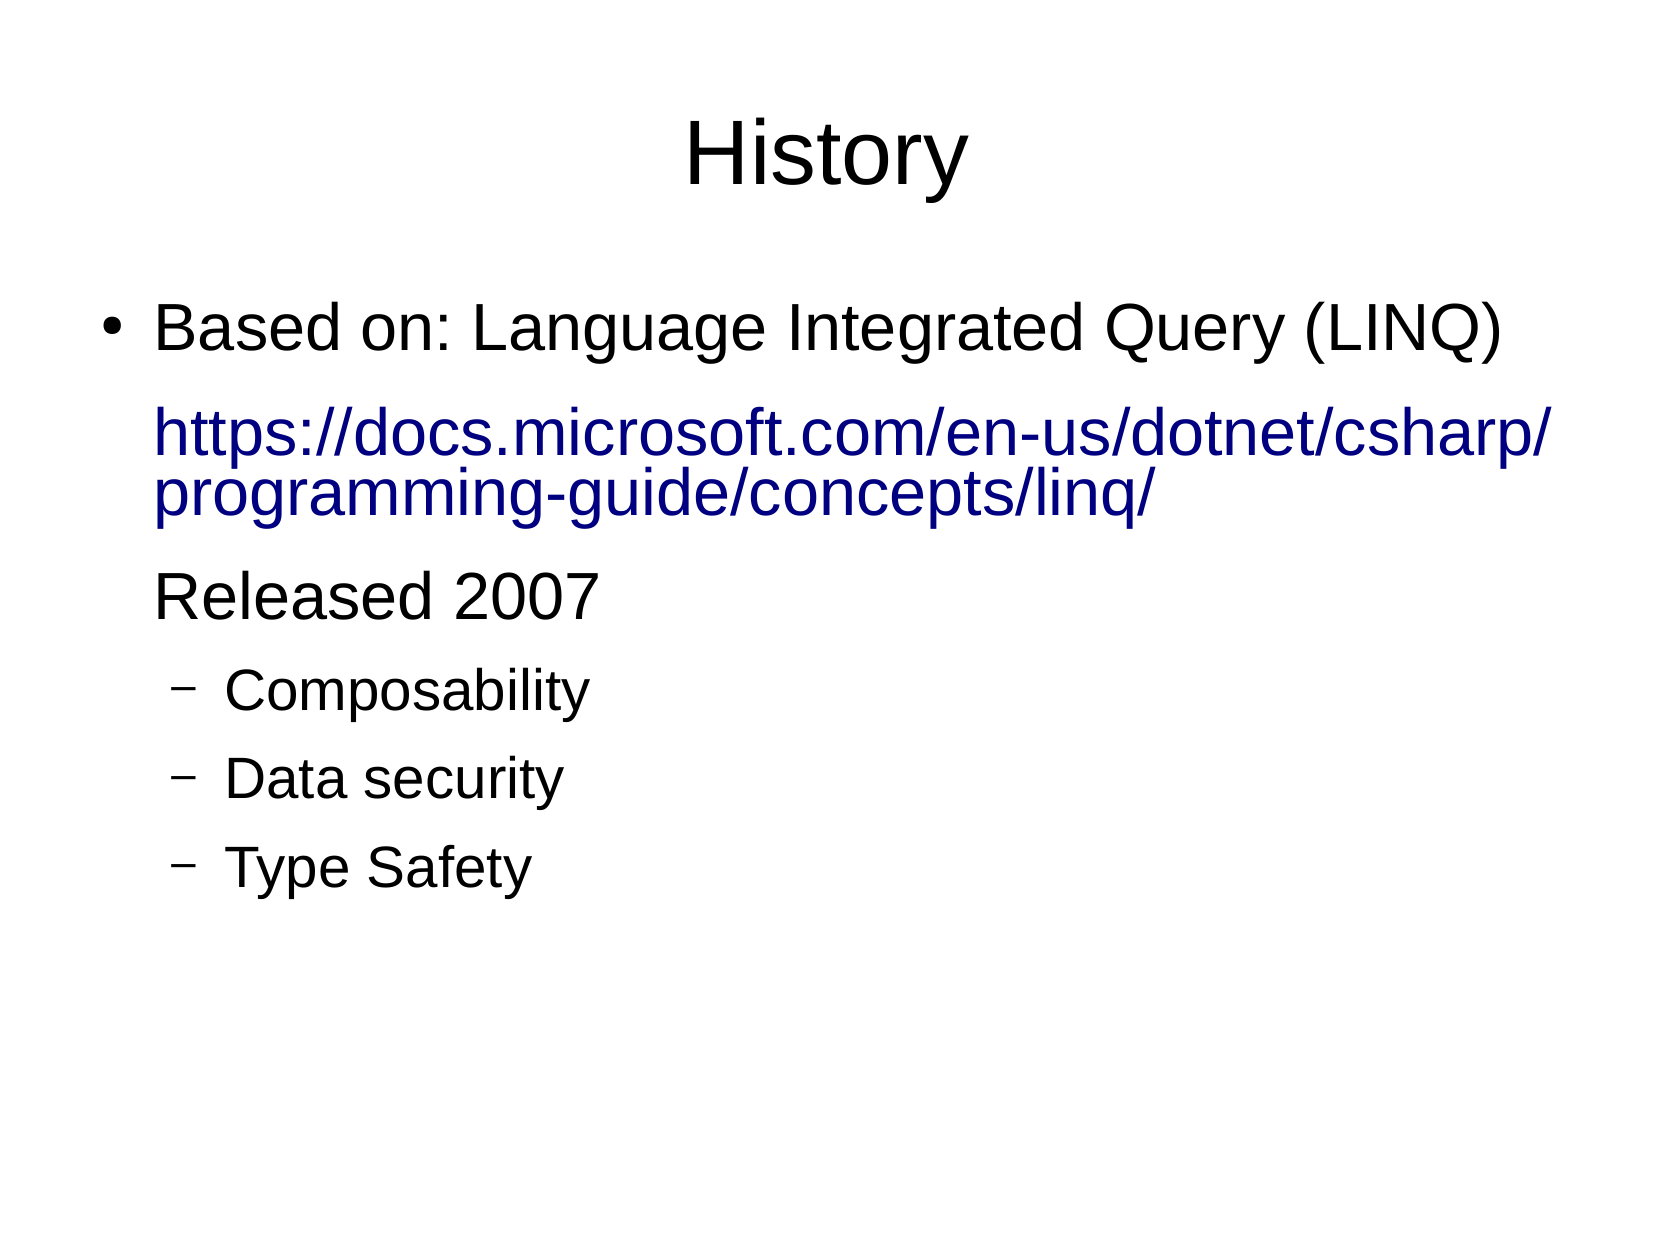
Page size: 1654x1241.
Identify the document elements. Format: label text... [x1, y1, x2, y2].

title History [82, 49, 1571, 257]
list Based on: Language Integrated Query (LINQ) https://docs.microsoft.com/en-us/dotnet/csharp/programming-guide/concepts/linq/ Released 2007 Composability Data security Type Safety [82, 290, 1571, 1010]
